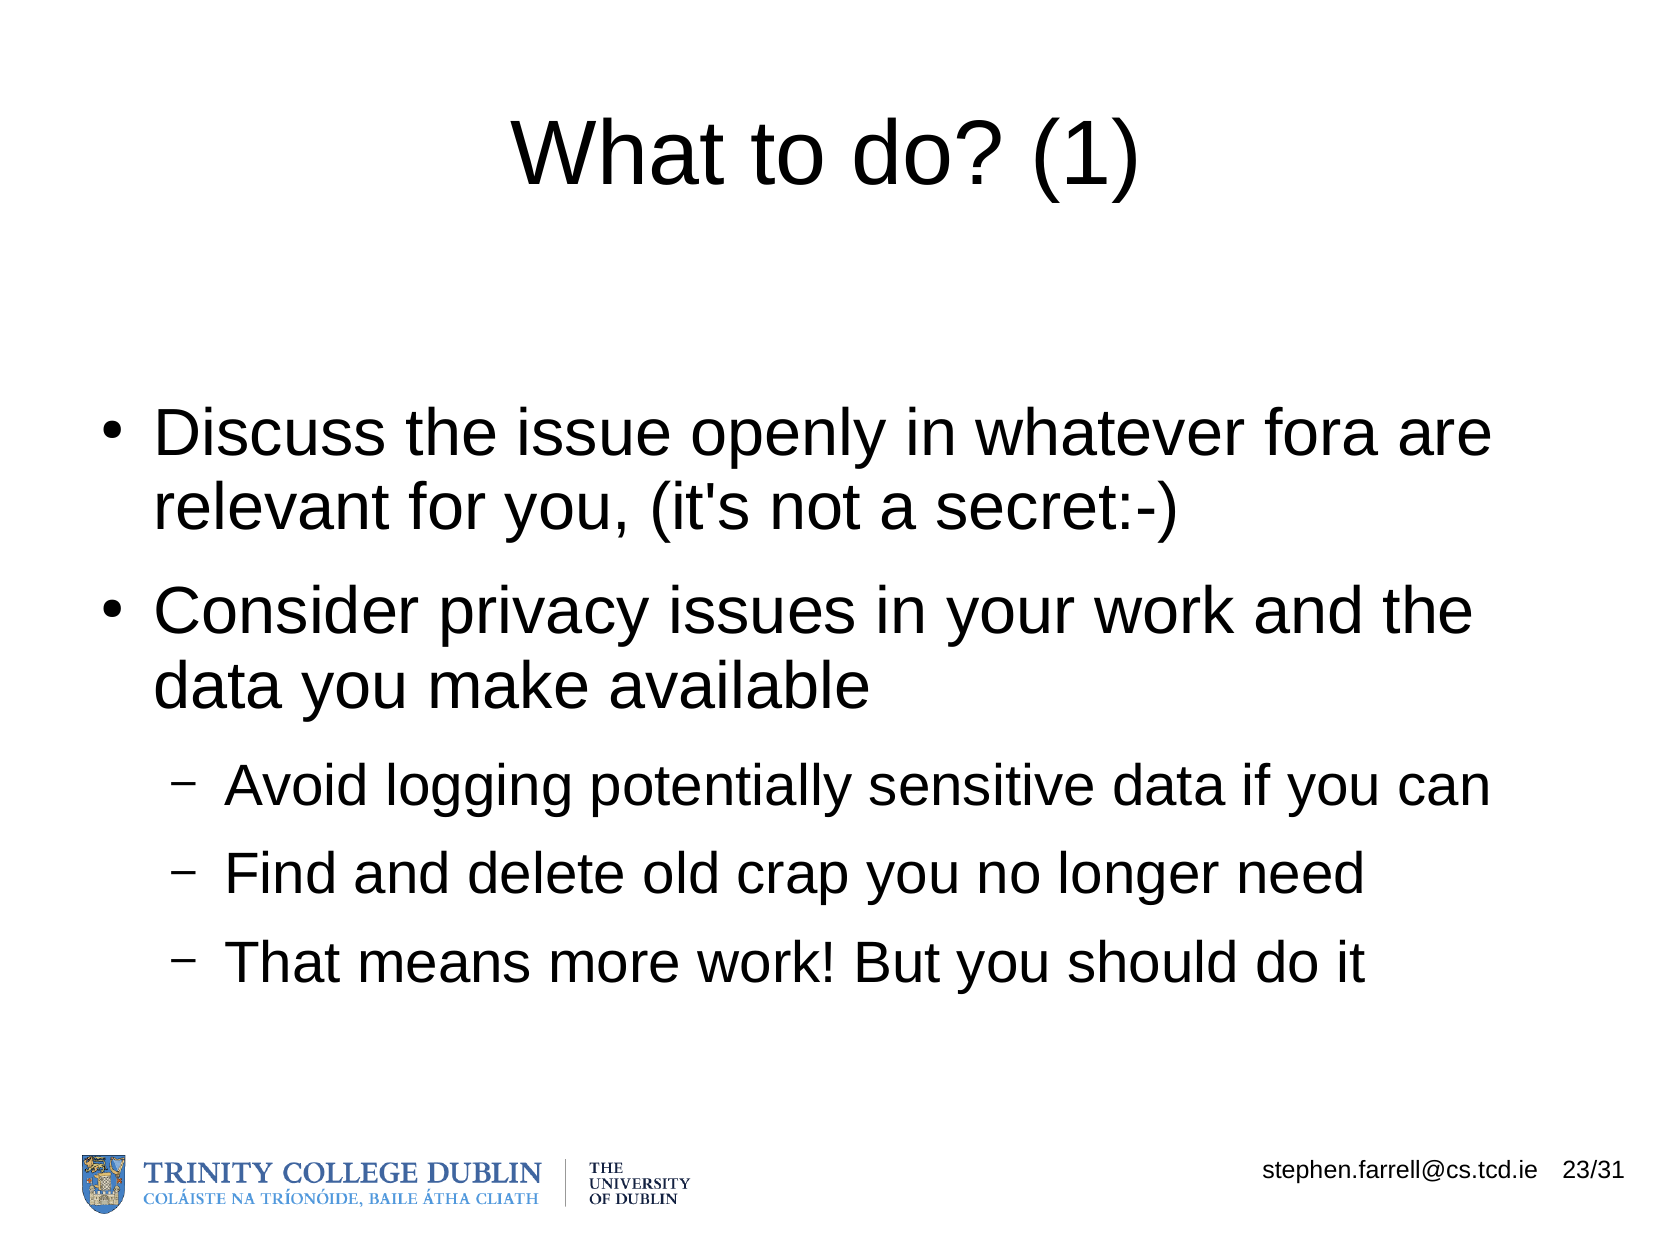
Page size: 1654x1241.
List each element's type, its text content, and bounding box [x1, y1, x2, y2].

title What to do? (1) [82, 49, 1571, 257]
list Discuss the issue openly in whatever fora are relevant for you, (it's not a secret:-) Consider privacy issues in your work and the data you make available Avoid logging potentially sensitive data if you can Find and delete old crap you no longer need That means more work! But you should do it [82, 290, 1571, 1010]
picture [82, 1155, 694, 1214]
